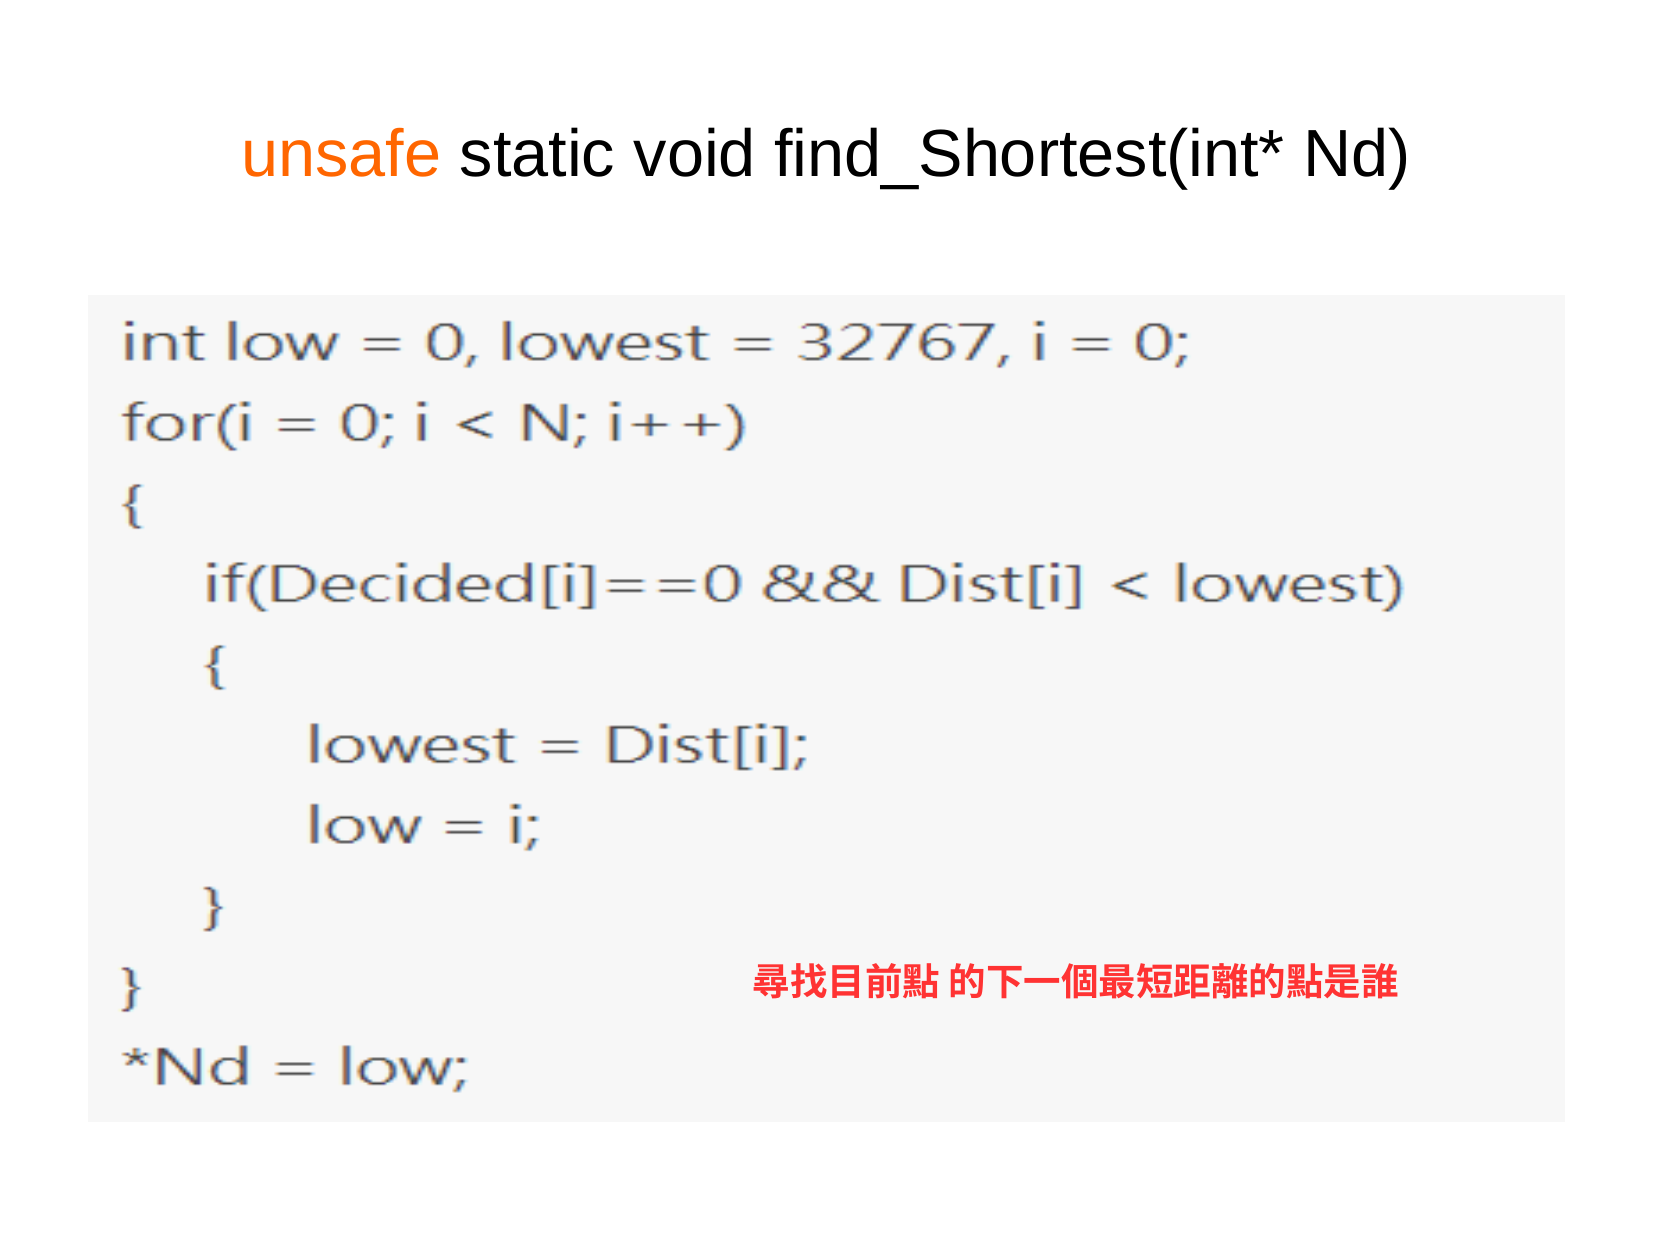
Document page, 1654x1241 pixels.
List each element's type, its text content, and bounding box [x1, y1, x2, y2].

picture [88, 295, 1565, 1123]
title unsafe static void find_Shortest(int* Nd) [82, 49, 1571, 257]
text_box 尋找目前點 的下一個最短距離的點是誰 [737, 944, 1331, 1003]
